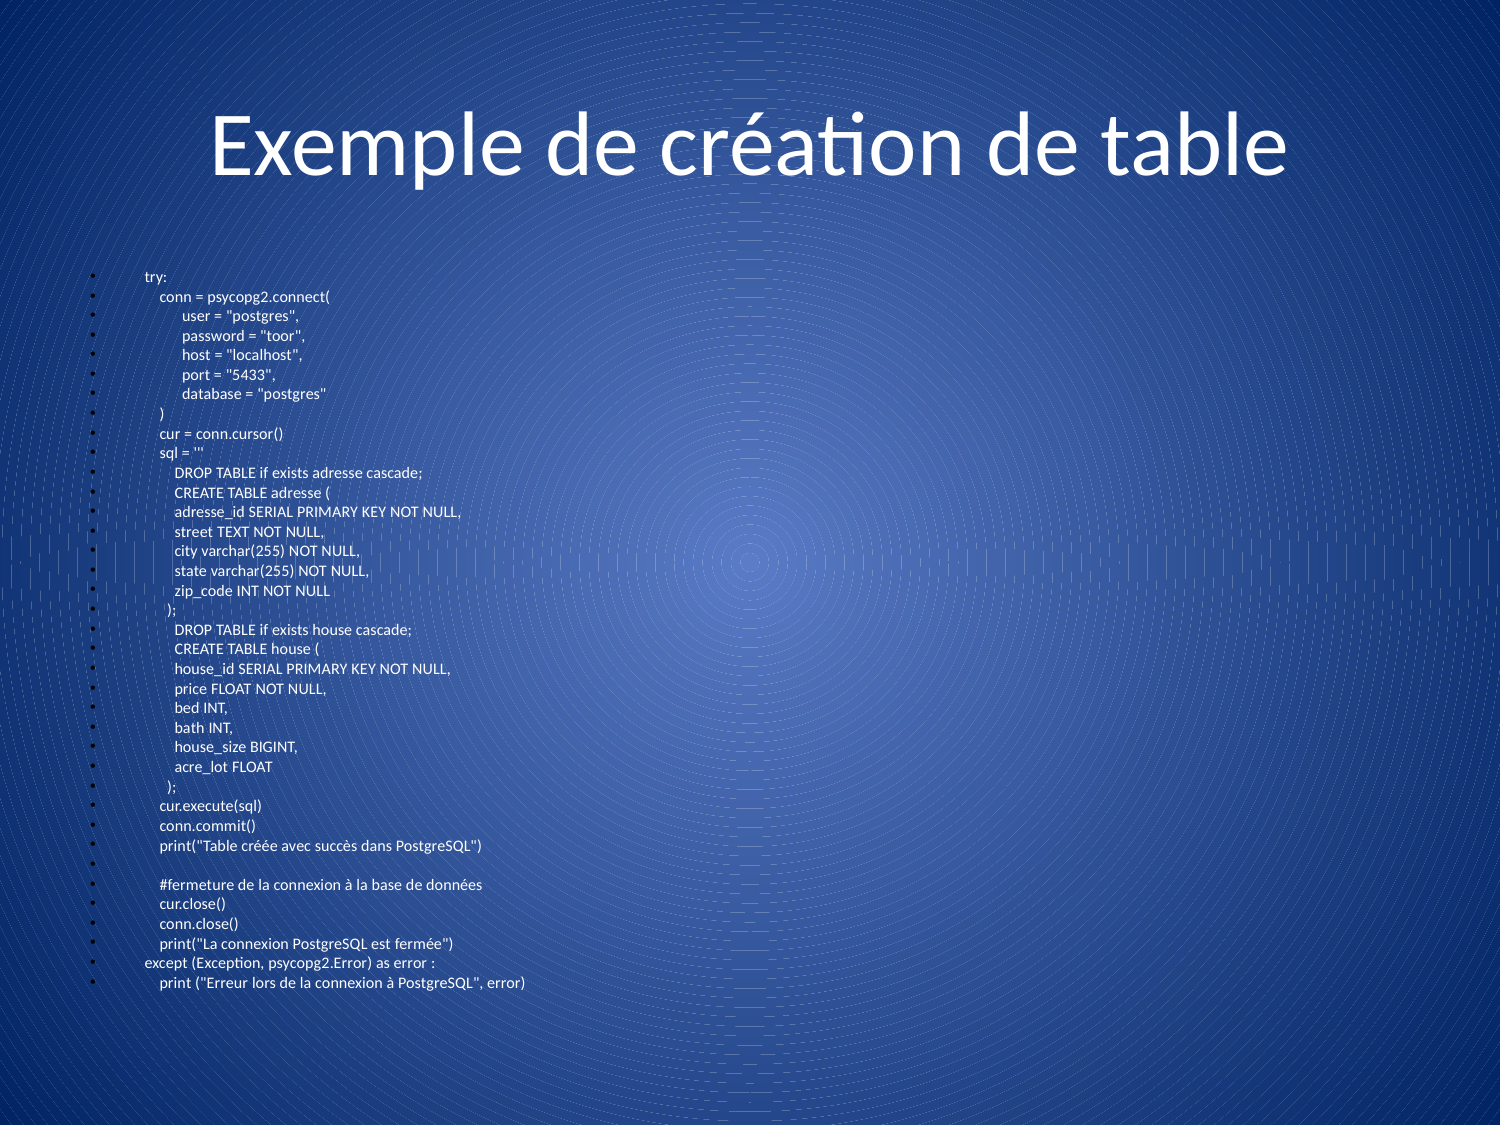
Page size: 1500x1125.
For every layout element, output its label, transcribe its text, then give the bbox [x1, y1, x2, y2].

title Exemple de création de table [75, 45, 1426, 233]
list try: conn = psycopg2.connect( user = "postgres", password = "toor", host = "localhost", port = "5433", database = "postgres" ) cur = conn.cursor() sql = ''' DROP TABLE if exists adresse cascade; CREATE TABLE adresse ( adresse_id SERIAL PRIMARY KEY NOT NULL, street TEXT NOT NULL, city varchar(255) NOT NULL, state varchar(255) NOT NULL, zip_code INT NOT NULL ); DROP TABLE if exists house cascade; CREATE TABLE house ( house_id SERIAL PRIMARY KEY NOT NULL, price FLOAT NOT NULL, bed INT, bath INT, house_size BIGINT, acre_lot FLOAT ); cur.execute(sql) conn.commit() print("Table créée avec succès dans PostgreSQL") #fermeture de la connexion à la base de données cur.close() conn.close() print("La connexion PostgreSQL est fermée") except (Exception, psycopg2.Error) as error : print ("Erreur lors de la connexion à PostgreSQL", error) [75, 262, 1426, 1005]
